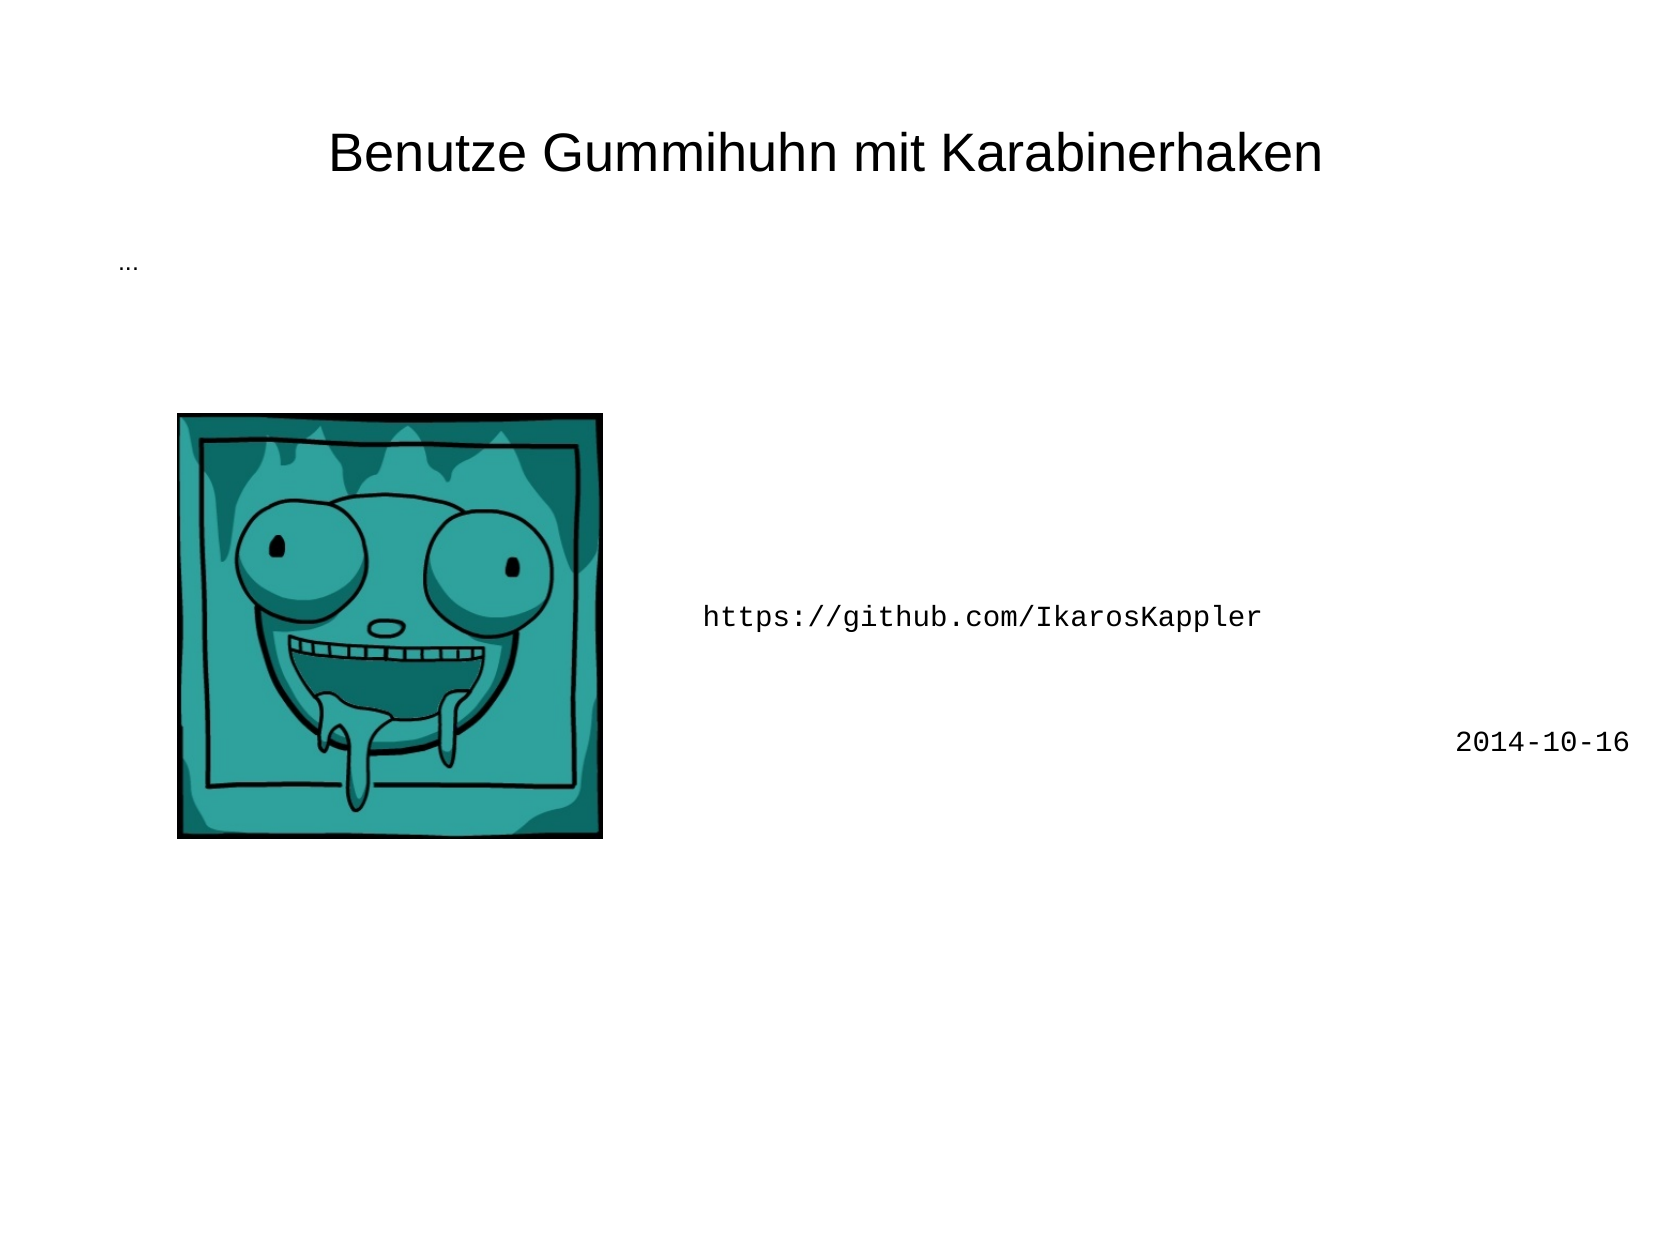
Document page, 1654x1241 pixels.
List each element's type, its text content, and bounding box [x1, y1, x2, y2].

title Benutze Gummihuhn mit Karabinerhaken [82, 49, 1571, 257]
picture [177, 413, 603, 839]
list https://github.com/IkarosKappler 2014-10-16 [685, 602, 1630, 969]
list ... [47, 248, 945, 1193]
